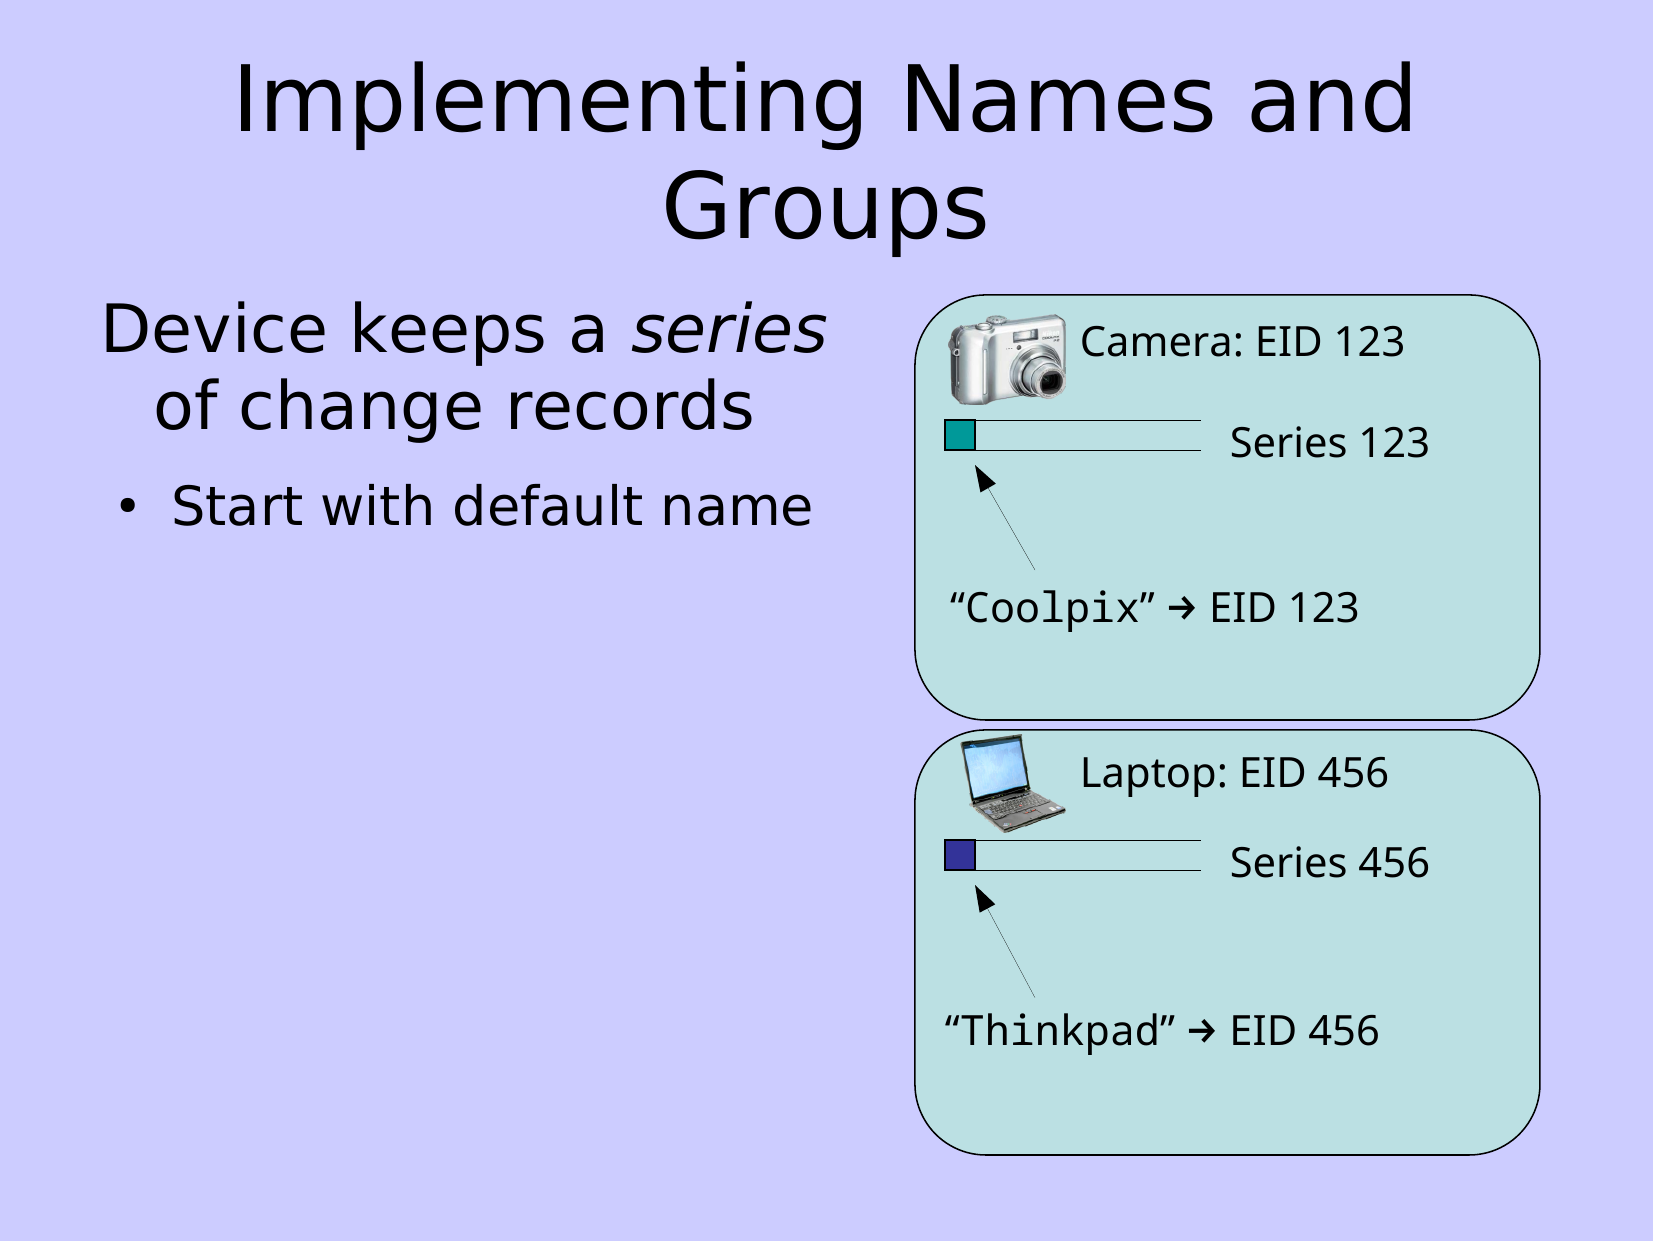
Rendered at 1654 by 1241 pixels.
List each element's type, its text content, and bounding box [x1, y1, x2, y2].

list Device keeps a series of change records Start with default name [82, 290, 1571, 1095]
text_box [915, 1095, 1540, 1156]
title Implementing Names and Groups [82, 46, 1571, 260]
